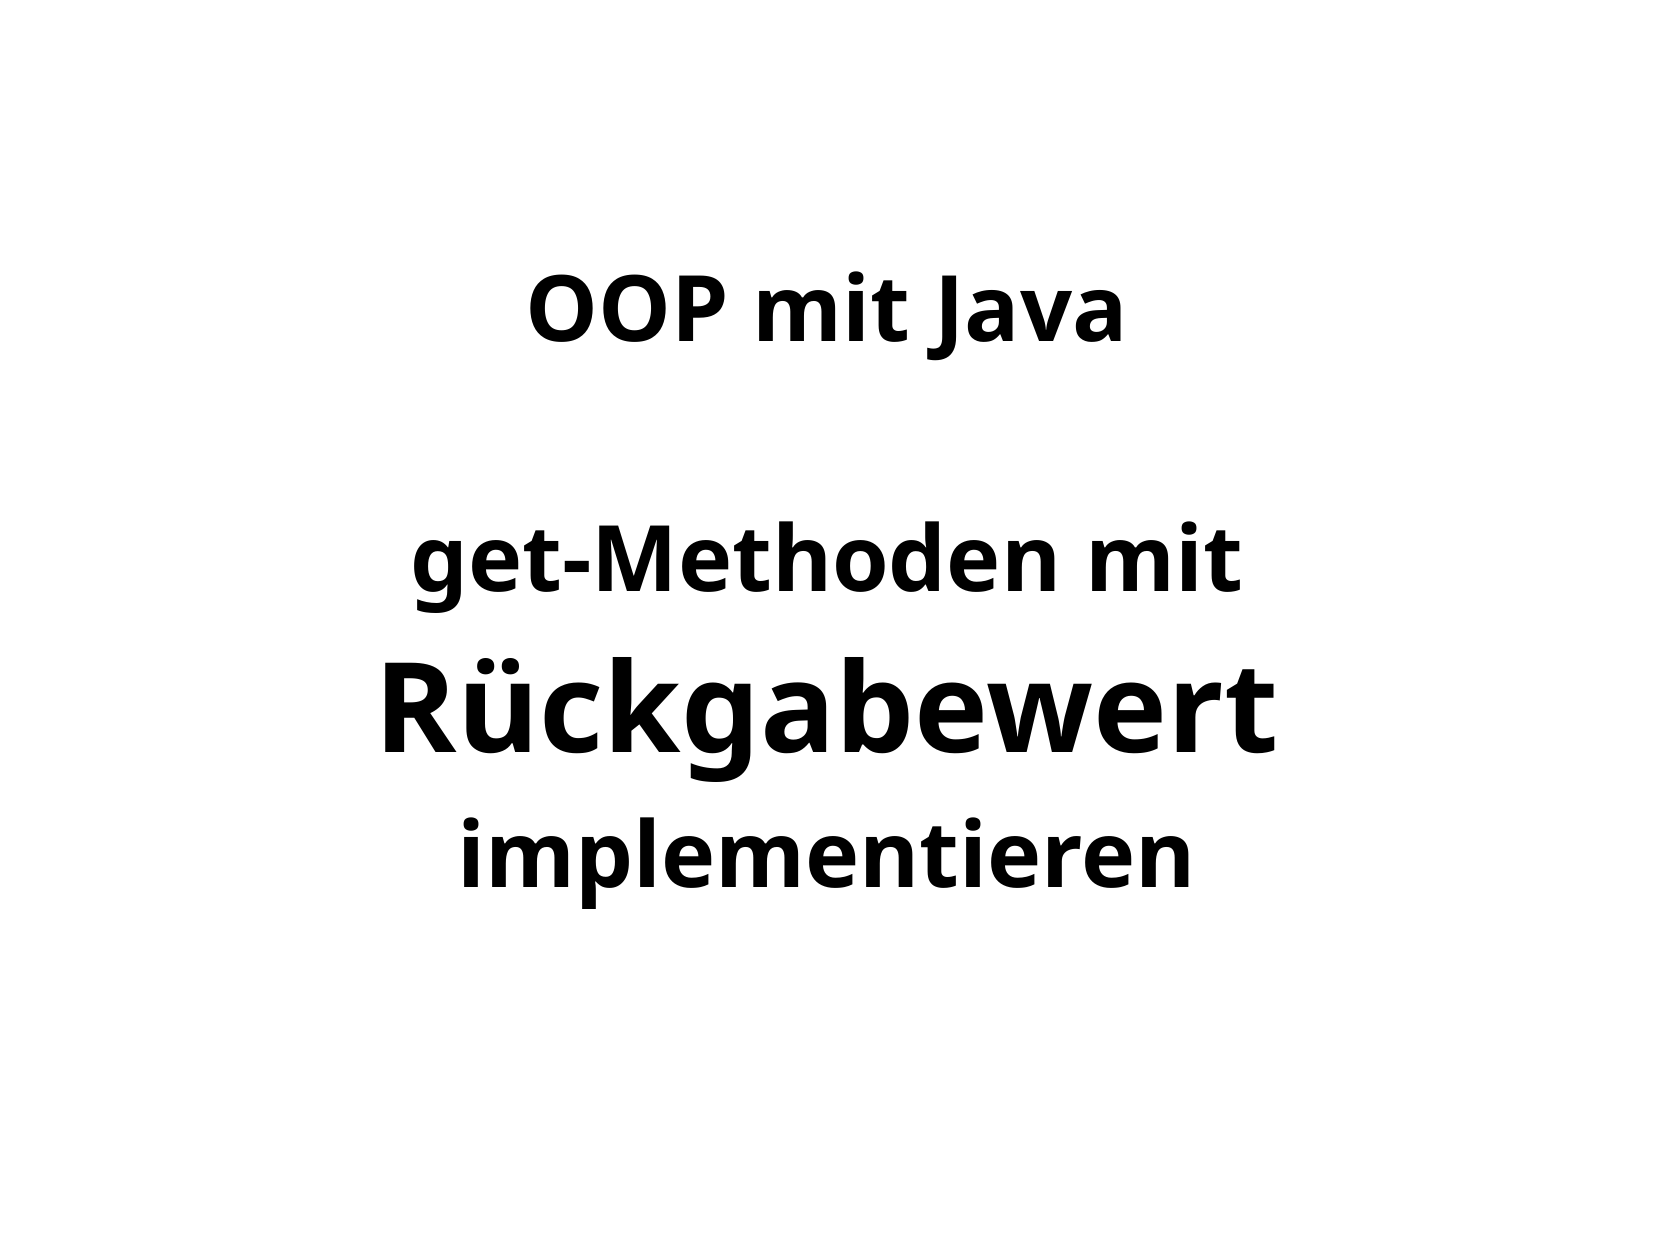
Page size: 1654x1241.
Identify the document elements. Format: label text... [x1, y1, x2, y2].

subtitle OOP mit Java get-Methoden mit Rückgabewert implementieren [23, 35, 1630, 1123]
